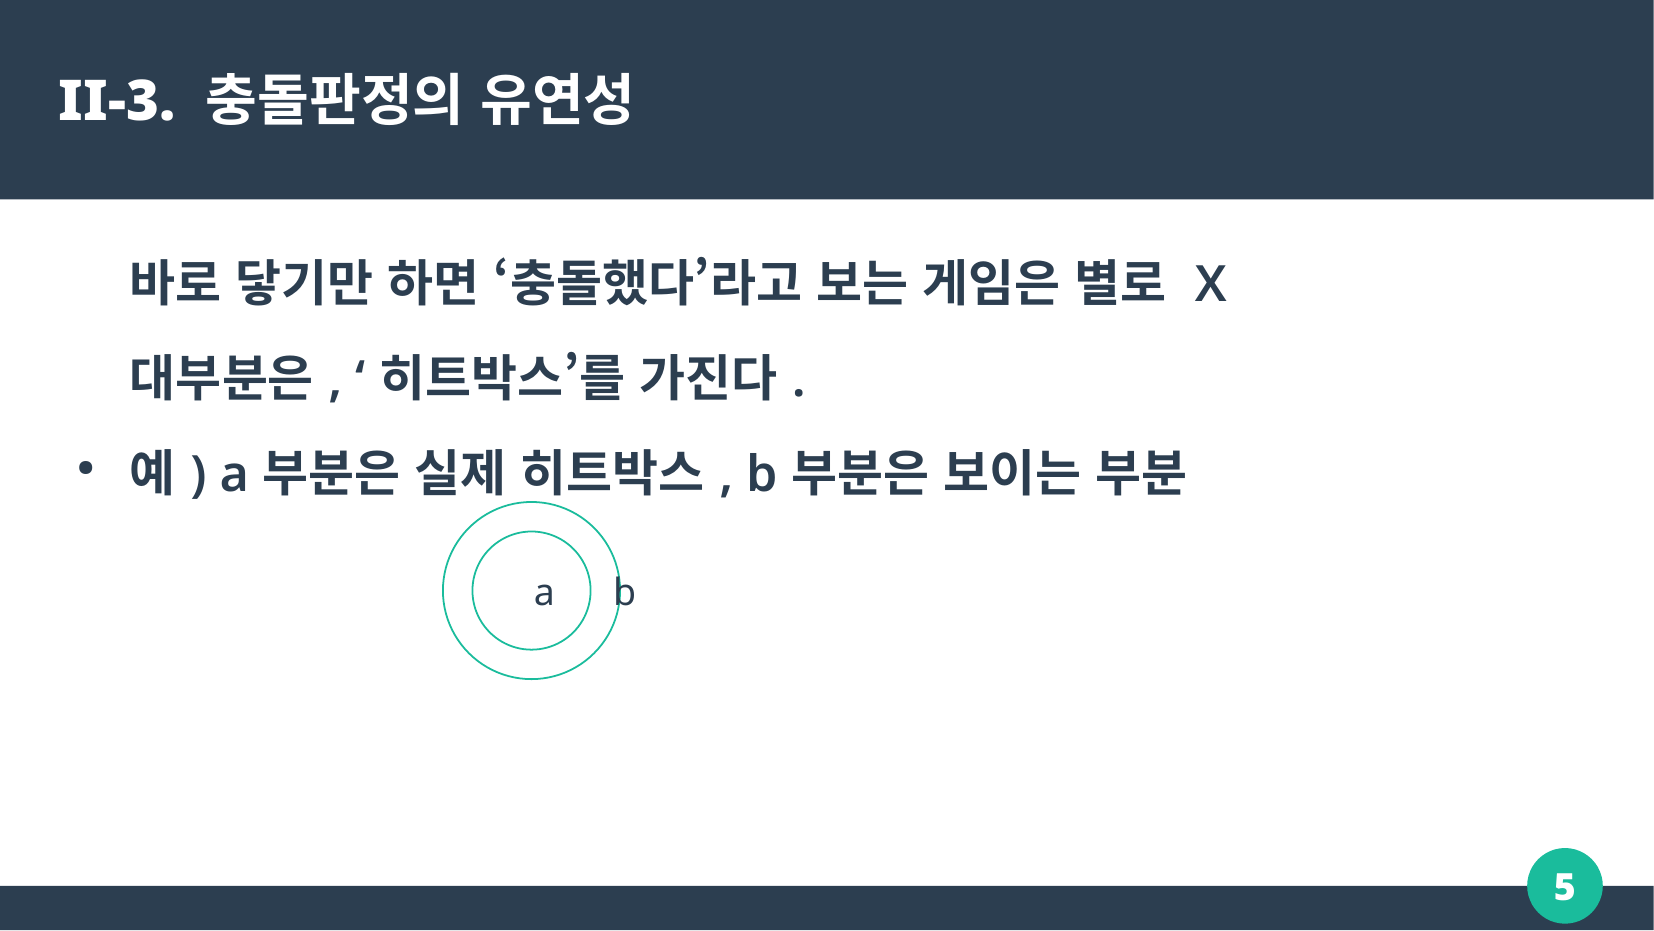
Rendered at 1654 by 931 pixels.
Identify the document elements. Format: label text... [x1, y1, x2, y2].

text_box a b [472, 531, 591, 650]
text_box [442, 501, 620, 680]
list 바로 닿기만 하면 ‘충돌했다’라고 보는 게임은 별로 X 대부분은, ‘히트박스’를 가진다. 예) a부분은 실제 히트박스, b부분은 보이는 부분 [59, 243, 1595, 864]
title II-3. 충돌판정의 유연성 [59, 37, 1595, 155]
